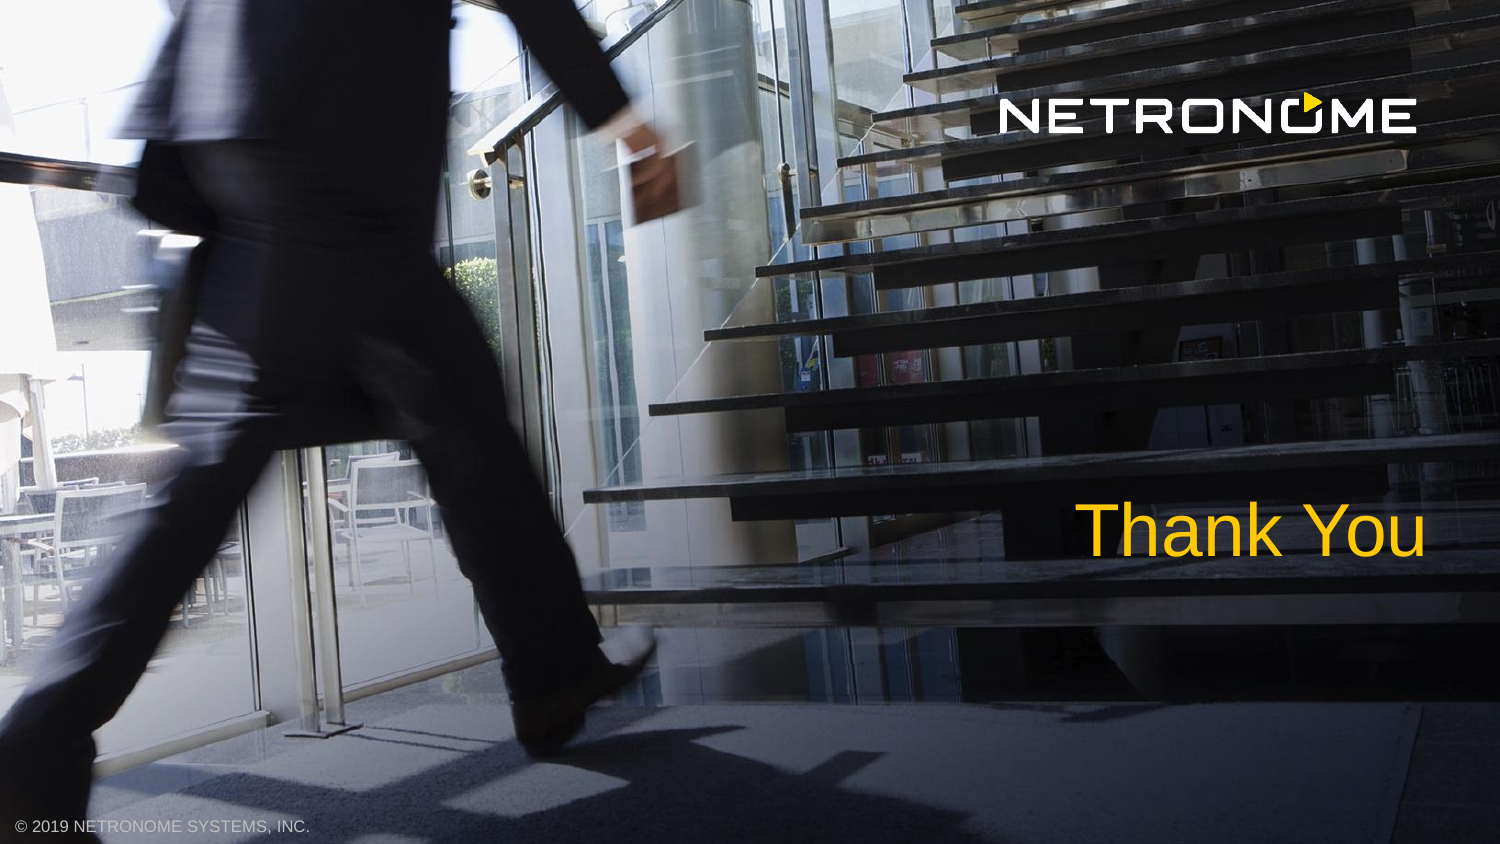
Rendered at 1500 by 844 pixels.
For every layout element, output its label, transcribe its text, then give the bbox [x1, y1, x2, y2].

title Thank You [489, 481, 1429, 595]
picture [0, 0, 1500, 842]
